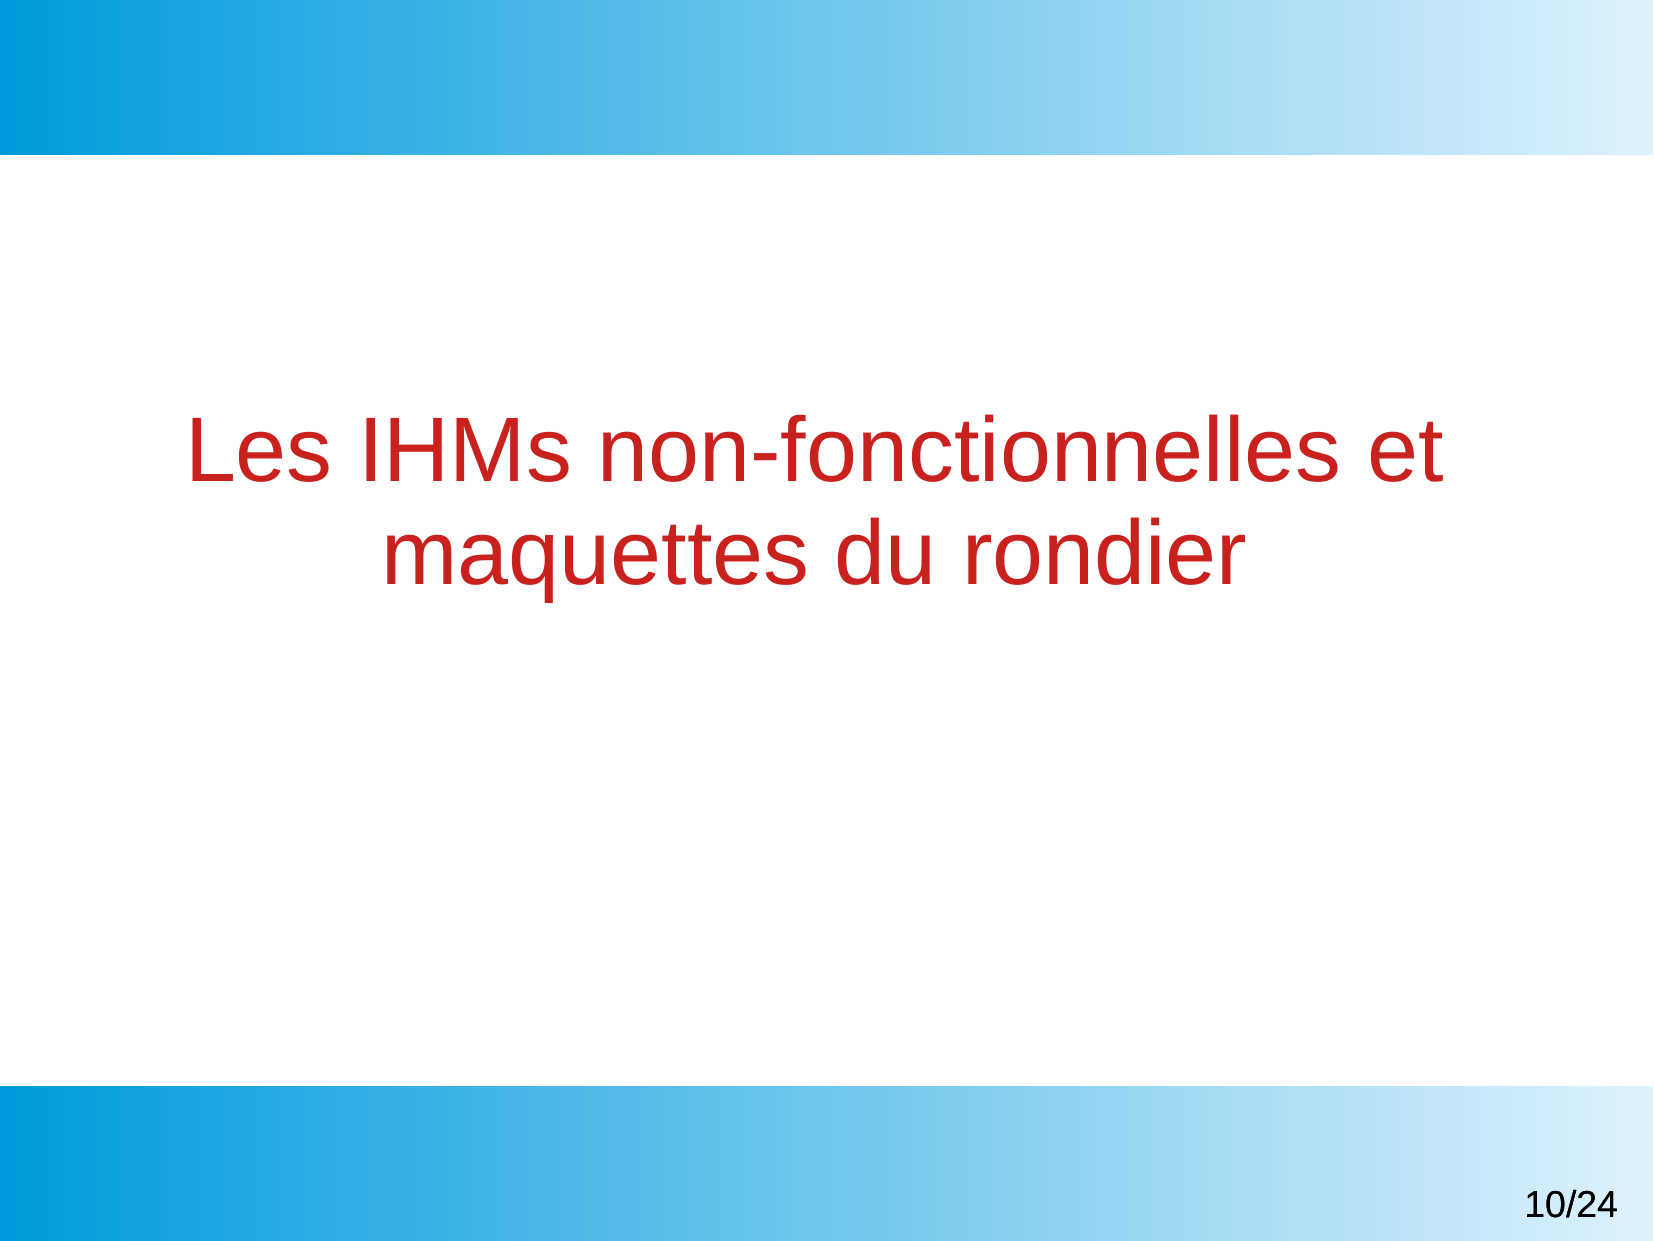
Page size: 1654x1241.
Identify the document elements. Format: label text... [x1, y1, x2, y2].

text_box <numéro>/24 [1509, 1175, 1654, 1241]
title Les IHMs non-fonctionnelles et maquettes du rondier [70, 347, 1560, 655]
